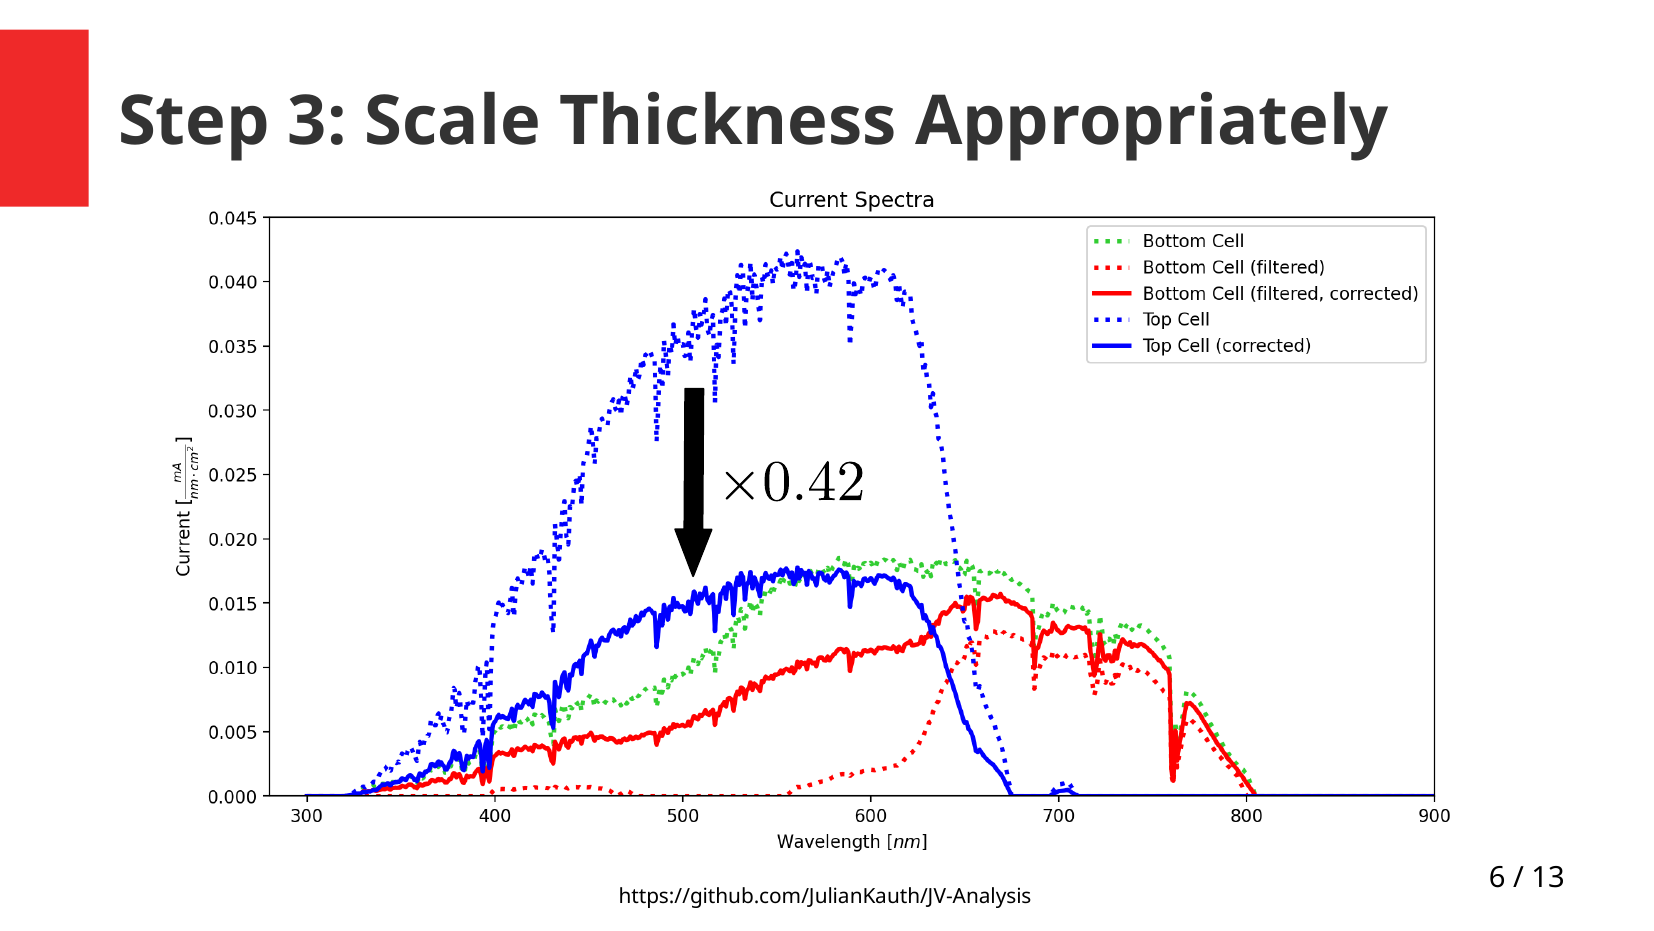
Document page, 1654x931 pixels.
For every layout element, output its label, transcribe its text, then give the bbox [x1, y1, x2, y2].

title Step 3: Scale Thickness Appropriately [118, 29, 1595, 207]
picture [159, 178, 1463, 865]
text_box [675, 388, 712, 577]
